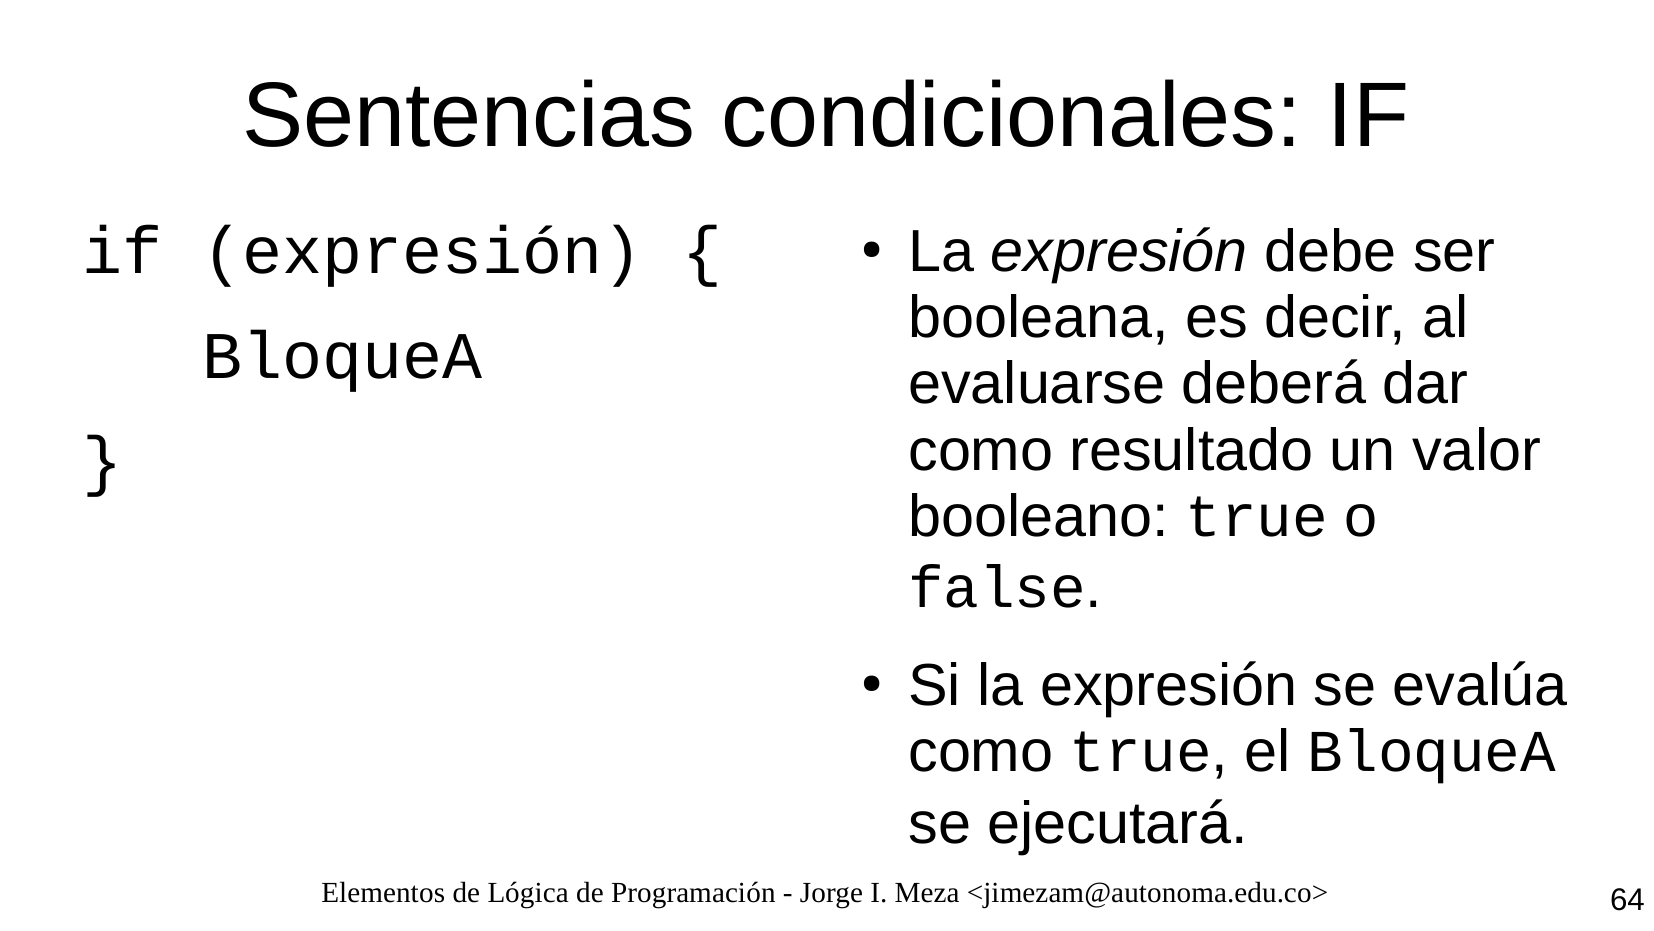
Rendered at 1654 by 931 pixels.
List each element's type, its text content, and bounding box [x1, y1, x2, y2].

list if (expresión) { BloqueA } [82, 217, 809, 863]
title Sentencias condicionales: IF [82, 37, 1571, 193]
list La expresión debe ser booleana, es decir, al evaluarse deberá dar como resultado un valor booleano: true o false. Si la expresión se evalúa como true, el BloqueA se ejecutará. [845, 217, 1572, 863]
